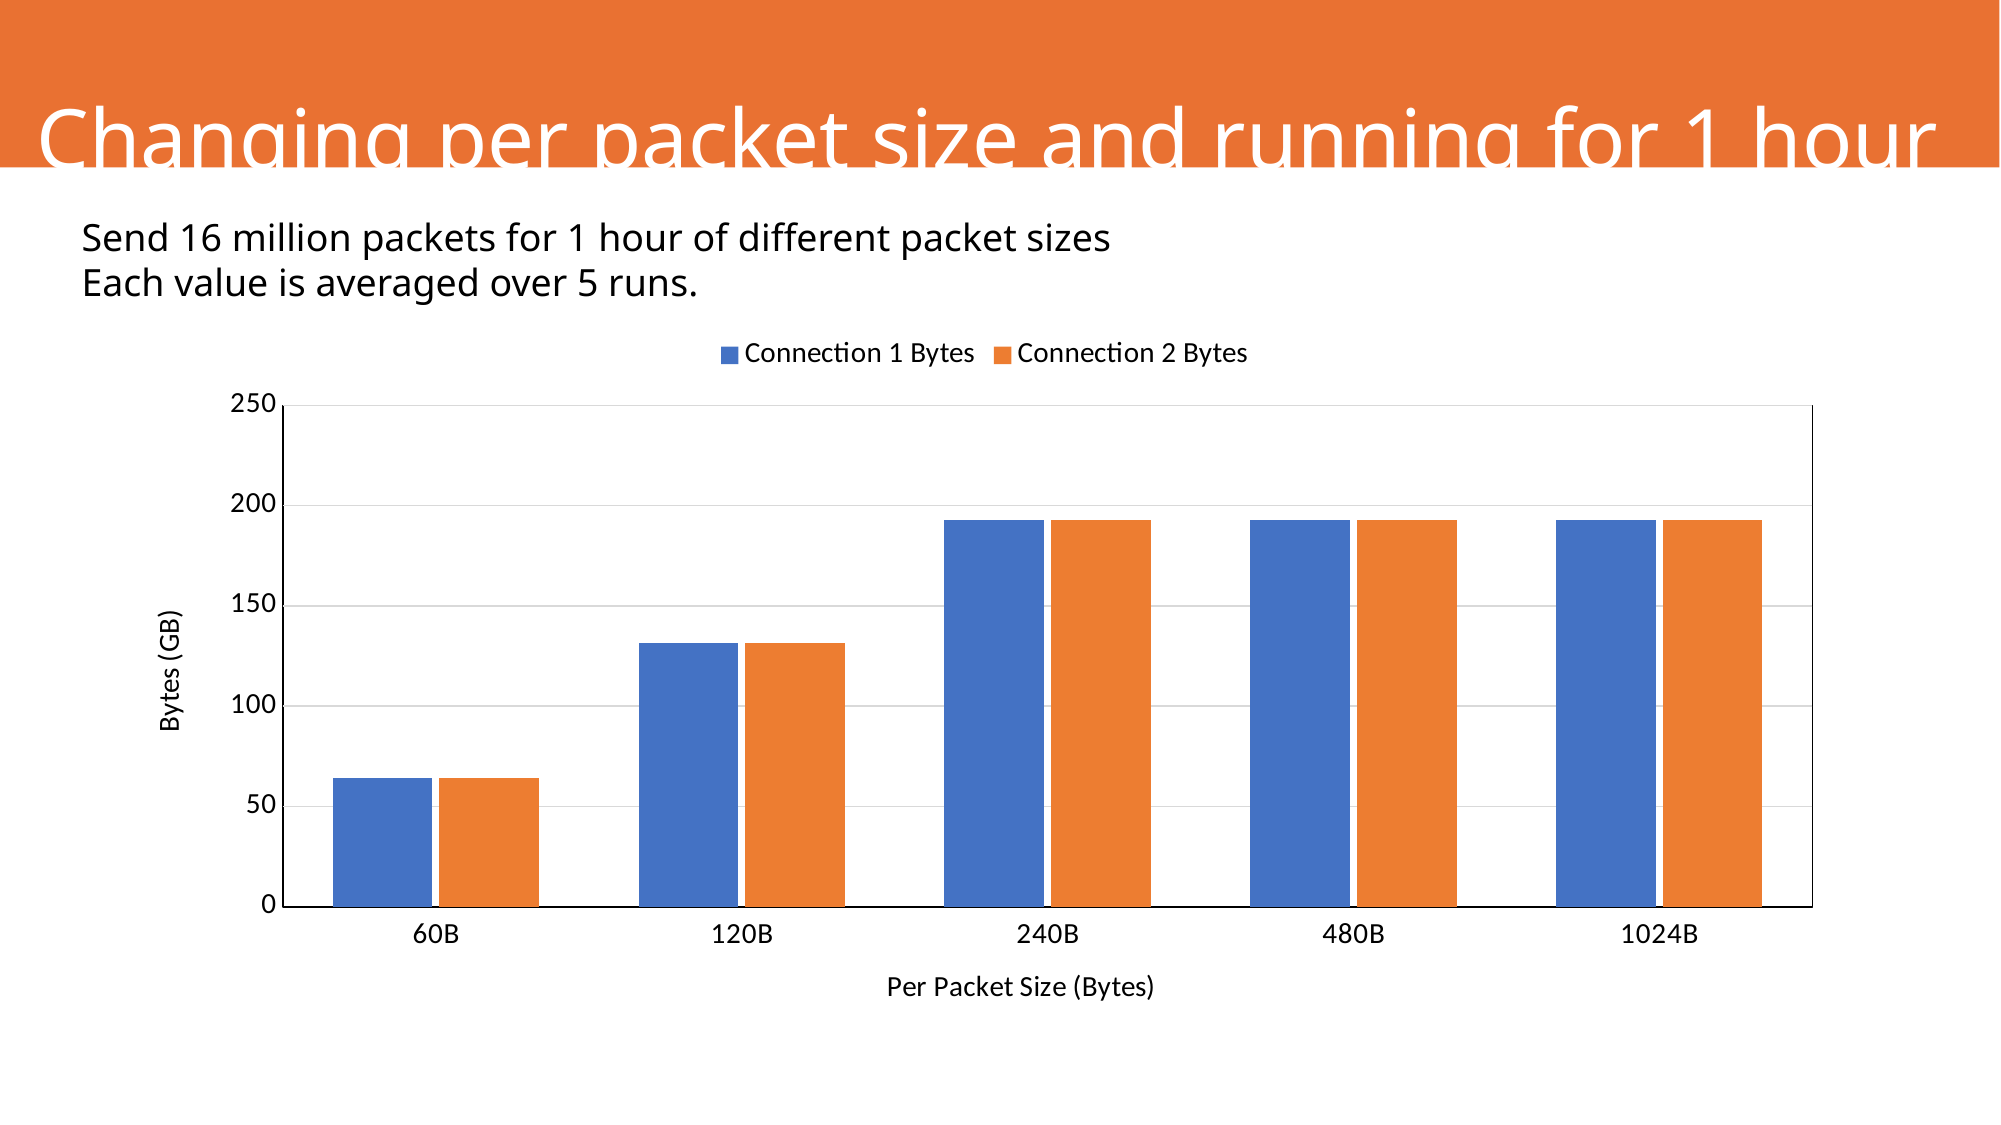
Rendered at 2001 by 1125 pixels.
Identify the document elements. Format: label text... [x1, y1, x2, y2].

text_box Send 16 million packets for 1 hour of different packet sizes Each value is averaged over 5 runs. [66, 206, 1902, 313]
title Changing per packet size and running for 1 hour [0, 0, 2000, 168]
chart [121, 323, 1847, 1038]
